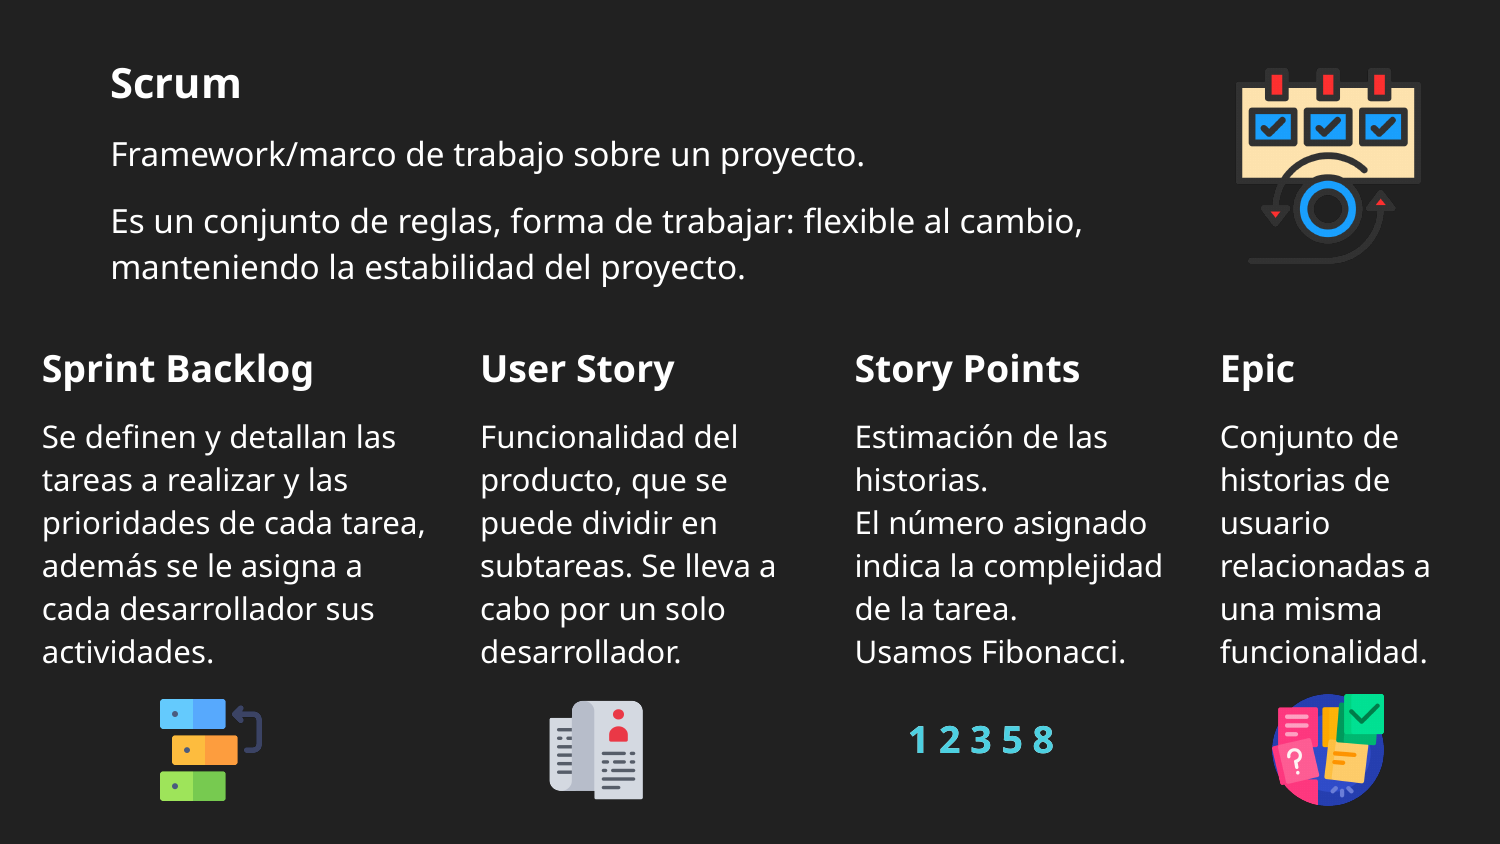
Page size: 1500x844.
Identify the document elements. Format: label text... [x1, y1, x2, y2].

picture [1230, 68, 1426, 264]
text_box Story Points Estimación de las historias. El número asignado indica la complejidad de la tarea. Usamos Fibonacci. [839, 323, 1191, 685]
text_box Epic Conjunto de historias de usuario relacionadas a una misma funcionalidad. [1204, 323, 1500, 685]
picture [1272, 694, 1384, 806]
picture [160, 699, 262, 801]
text_box User Story Funcionalidad del producto, que se puede dividir en subtareas. Se lleva a cabo por un solo desarrollador. [465, 323, 839, 685]
text_box Sprint Backlog Se definen y detallan las tareas a realizar y las prioridades de cada tarea, además se le asigna a cada desarrollador sus actividades. [26, 323, 453, 685]
text_box Scrum Framework/marco de trabajo sobre un proyecto. Es un conjunto de reglas, forma de trabajar: flexible al cambio, manteniendo la estabilidad del proyecto. [95, 34, 1291, 302]
text_box 1 2 3 5 8 [865, 694, 1097, 777]
picture [540, 699, 652, 801]
